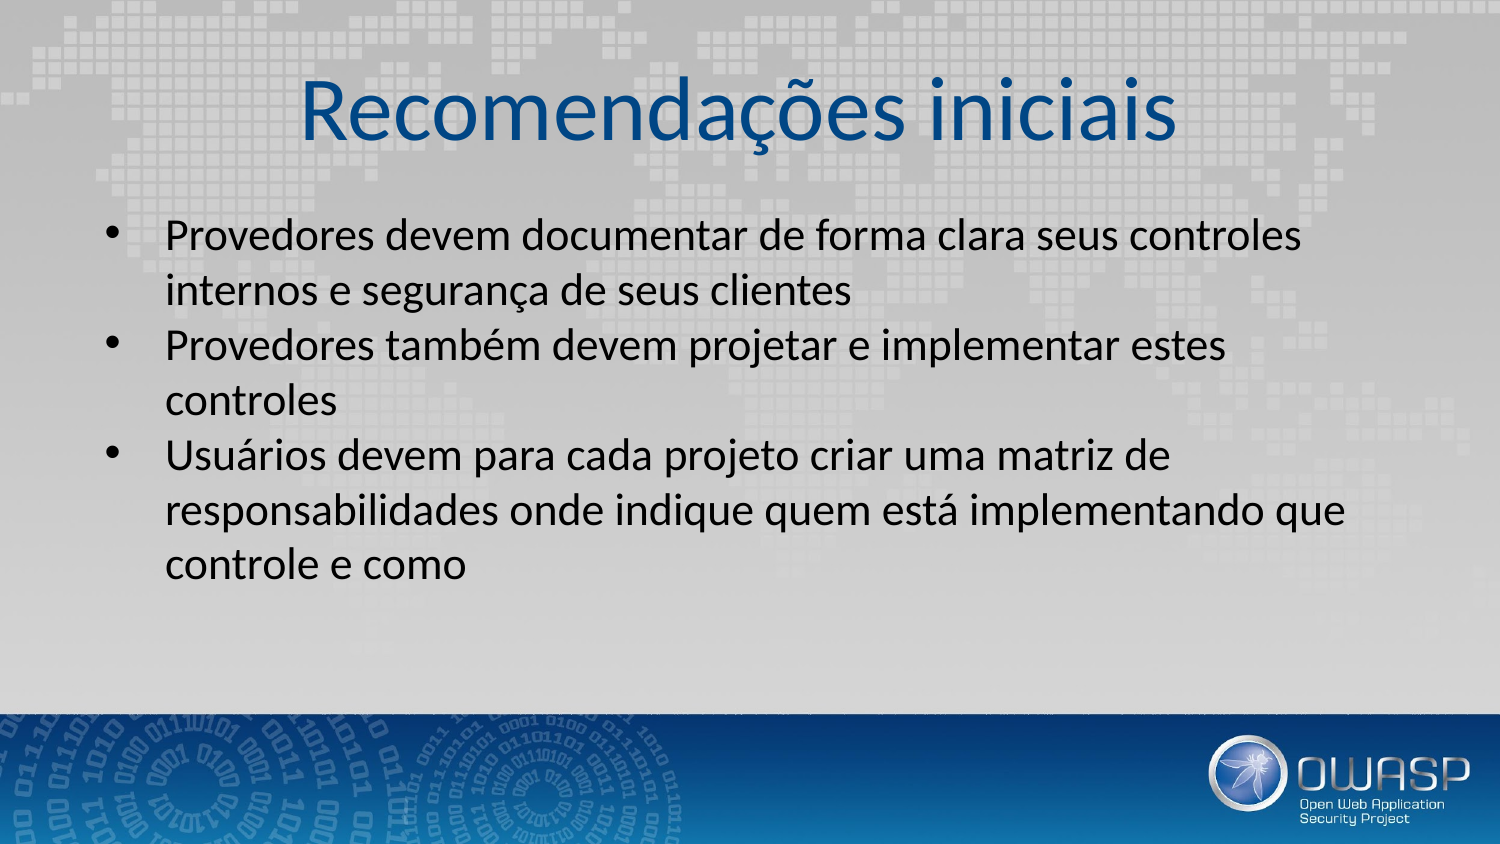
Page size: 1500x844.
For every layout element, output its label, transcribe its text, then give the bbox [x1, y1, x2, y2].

picture [0, 0, 1500, 844]
title Recomendações iniciais [75, 33, 1425, 175]
list Provedores devem documentar de forma clara seus controles internos e segurança de seus clientes Provedores também devem projetar e implementar estes controles Usuários devem para cada projeto criar uma matriz de responsabilidades onde indique quem está implementando que controle e como [75, 196, 1425, 705]
